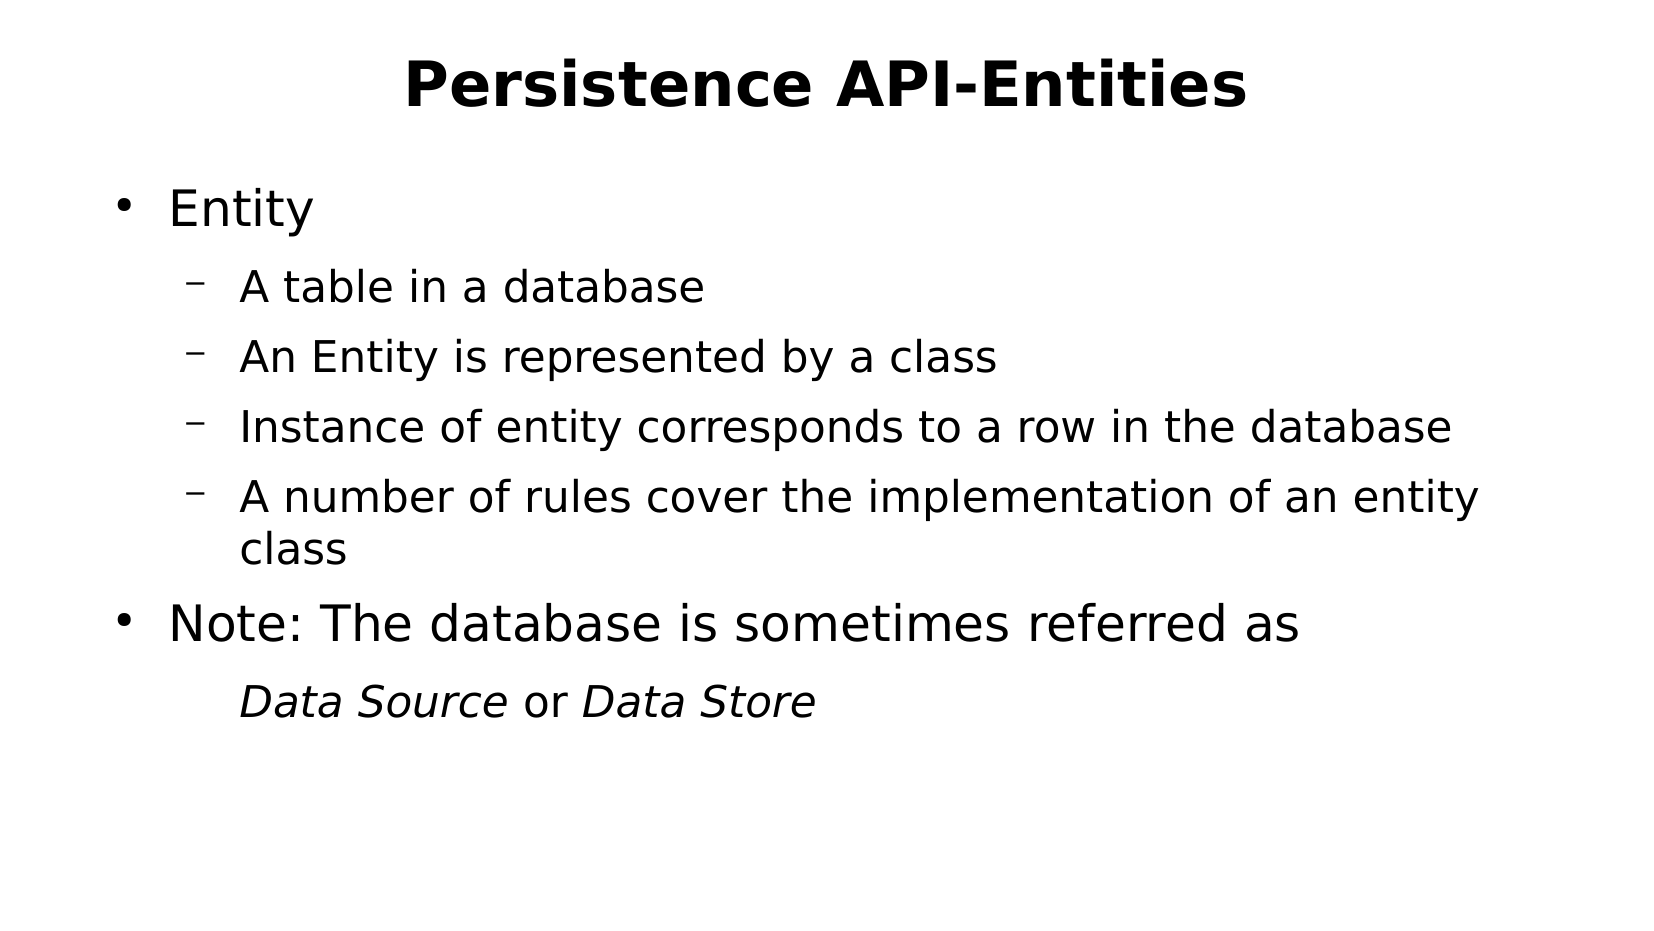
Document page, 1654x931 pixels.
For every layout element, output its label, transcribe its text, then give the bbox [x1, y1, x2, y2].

title Persistence API-Entities [82, 36, 1571, 147]
list Entity A table in a database An Entity is represented by a class Instance of entity corresponds to a row in the database A number of rules cover the implementation of an entity class Note: The database is sometimes referred as Data Source or Data Store [82, 168, 1538, 889]
